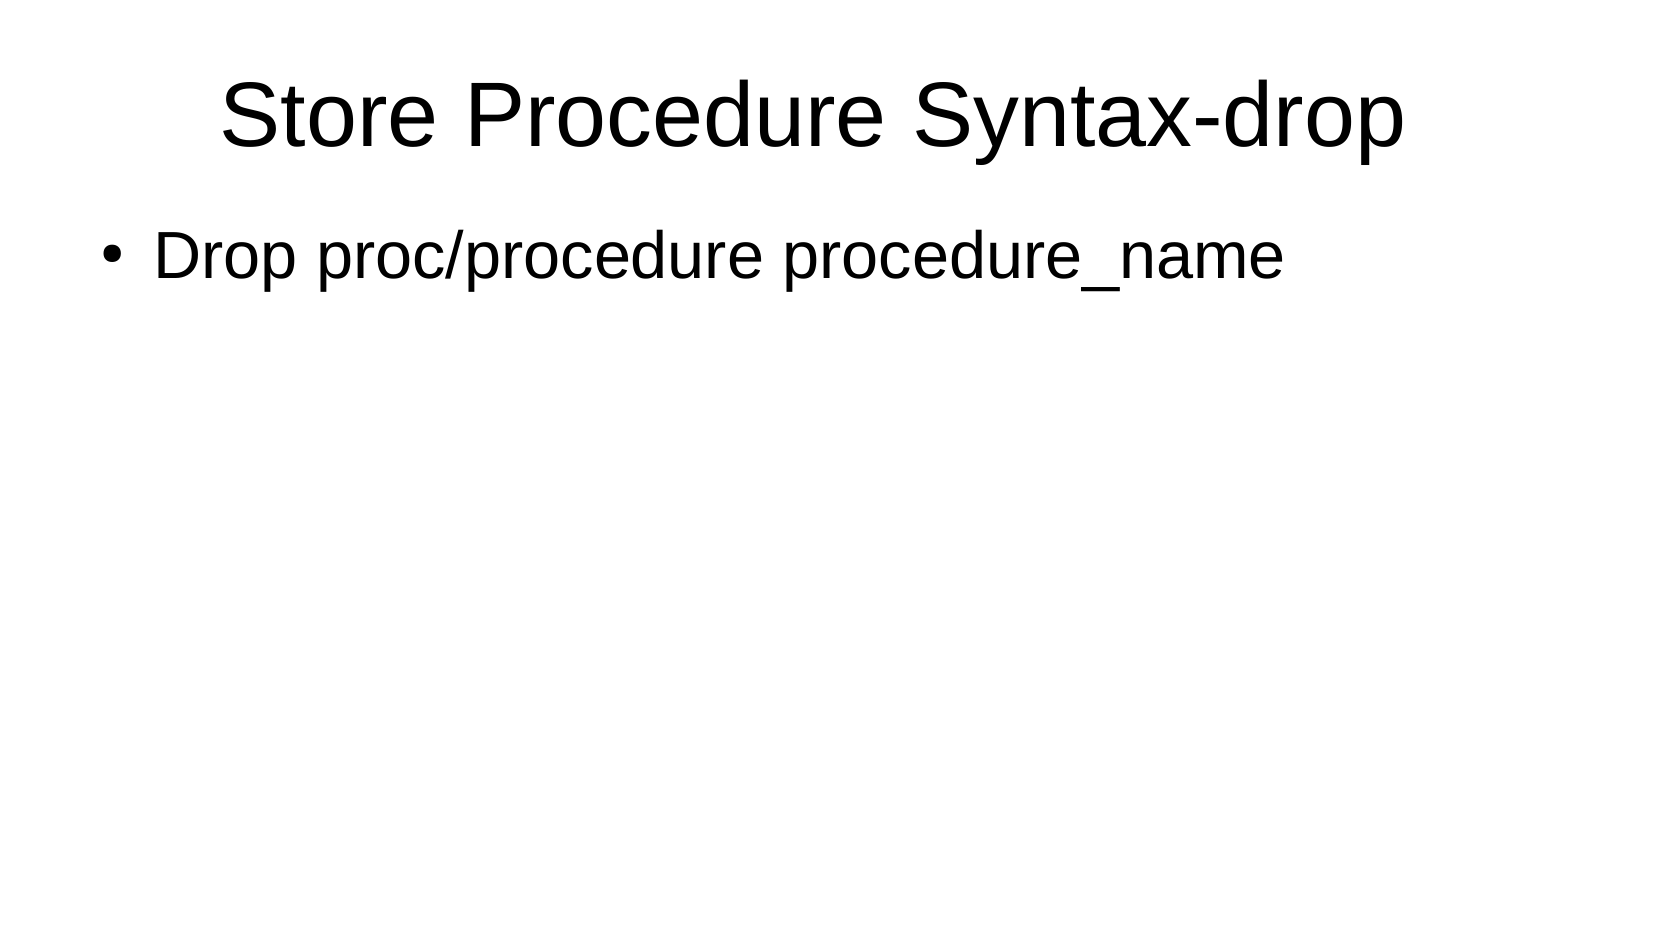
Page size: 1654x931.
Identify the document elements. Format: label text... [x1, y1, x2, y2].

list Drop proc/procedure procedure_name [82, 217, 1571, 758]
title Store Procedure Syntax-drop [82, 37, 1571, 193]
